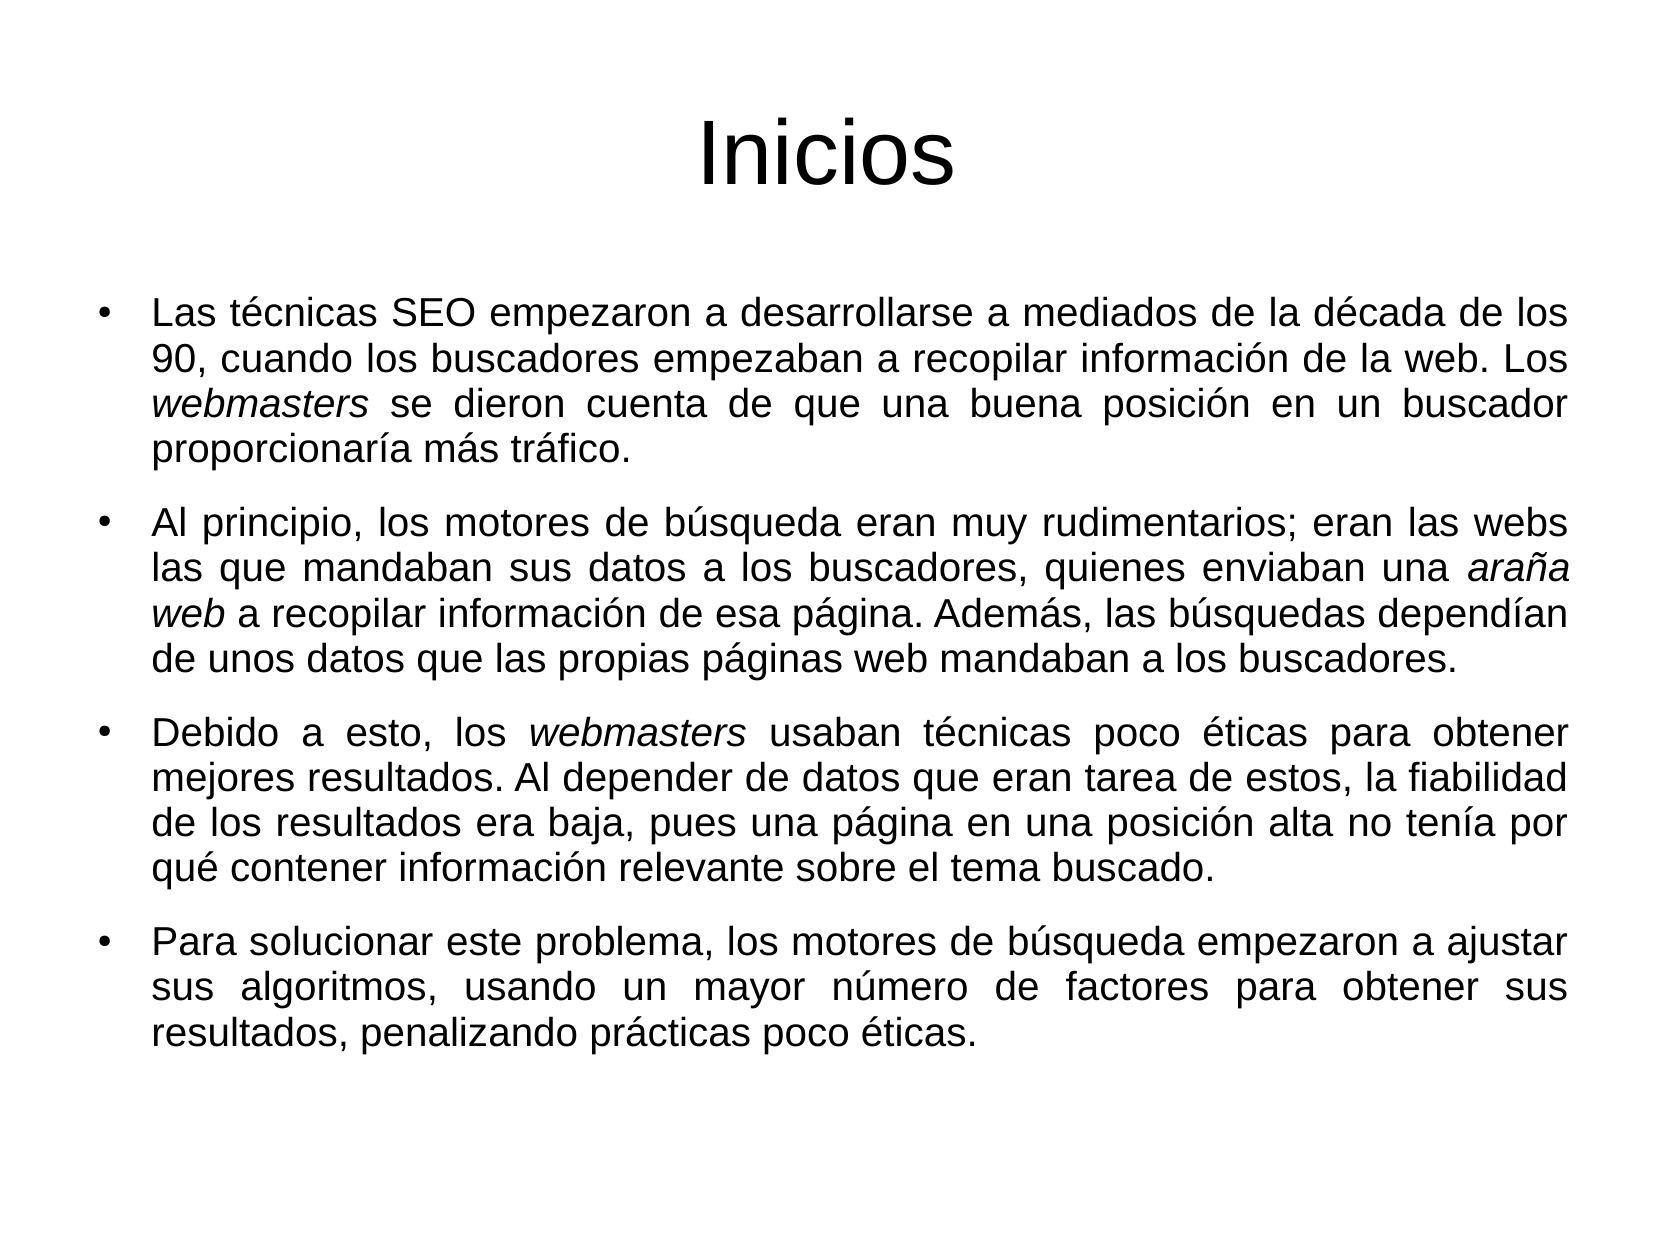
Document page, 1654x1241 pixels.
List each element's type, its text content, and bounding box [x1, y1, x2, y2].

list Las técnicas SEO empezaron a desarrollarse a mediados de la década de los 90, cuando los buscadores empezaban a recopilar información de la web. Los webmasters se dieron cuenta de que una buena posición en un buscador proporcionaría más tráfico. Al principio, los motores de búsqueda eran muy rudimentarios; eran las webs las que mandaban sus datos a los buscadores, quienes enviaban una araña web a recopilar información de esa página. Además, las búsquedas dependían de unos datos que las propias páginas web mandaban a los buscadores. Debido a esto, los webmasters usaban técnicas poco éticas para obtener mejores resultados. Al depender de datos que eran tarea de estos, la fiabilidad de los resultados era baja, pues una página en una posición alta no tenía por qué contener información relevante sobre el tema buscado. Para solucionar este problema, los motores de búsqueda empezaron a ajustar sus algoritmos, usando un mayor número de factores para obtener sus resultados, penalizando prácticas poco éticas. [82, 290, 1571, 1075]
title Inicios [82, 49, 1571, 257]
